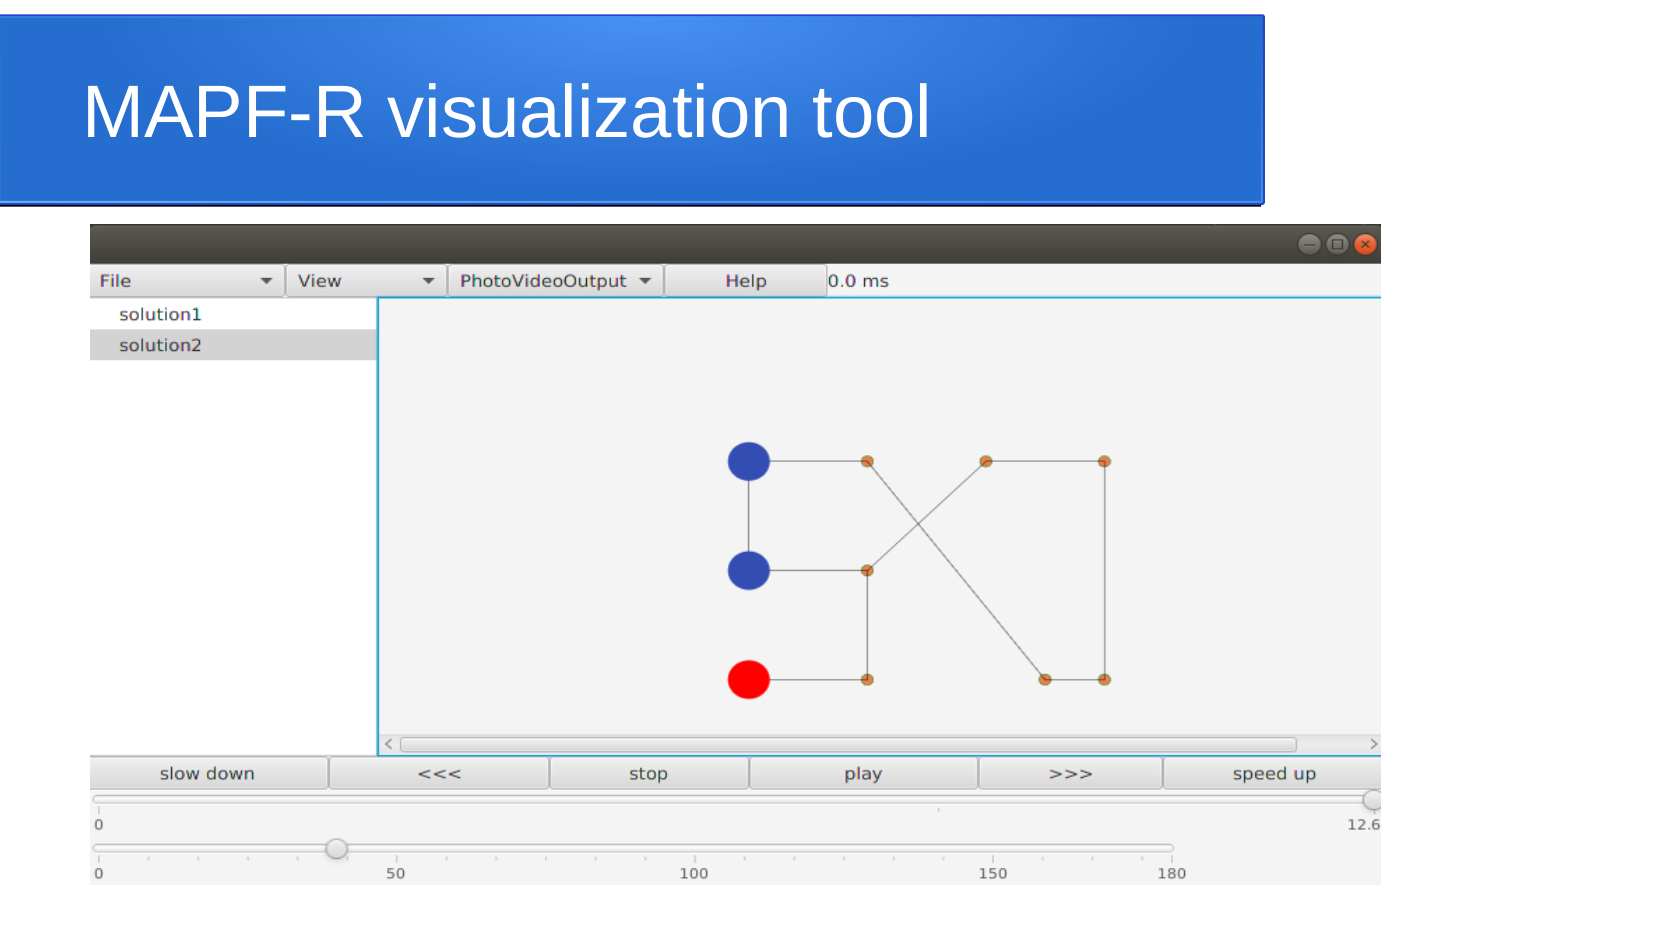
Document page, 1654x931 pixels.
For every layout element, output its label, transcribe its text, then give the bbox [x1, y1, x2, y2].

picture [90, 224, 1381, 886]
title MAPF-R visualization tool [82, 35, 1235, 189]
